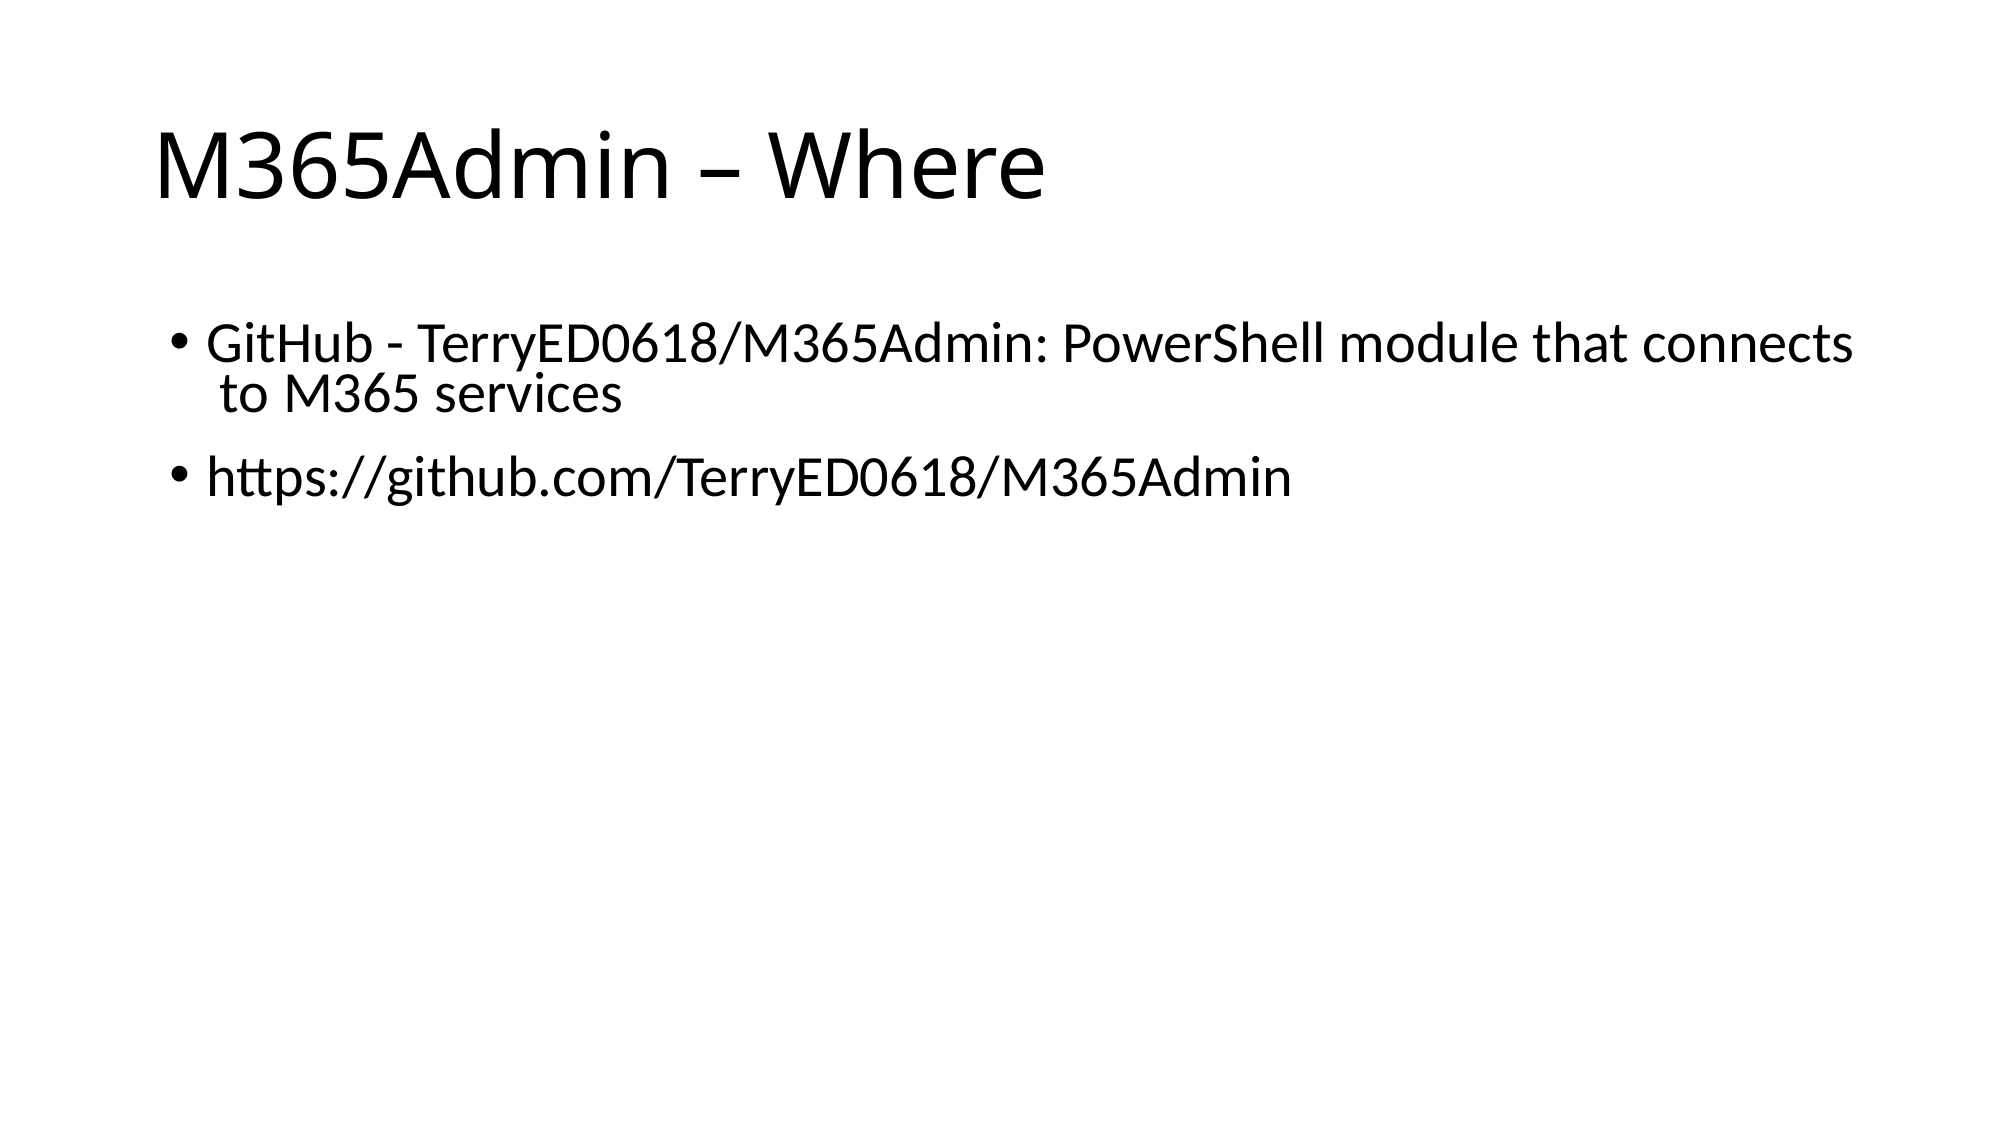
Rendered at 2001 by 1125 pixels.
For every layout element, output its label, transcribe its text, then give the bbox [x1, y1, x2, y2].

title M365Admin – Where [137, 59, 1863, 278]
list GitHub - TerryED0618/M365Admin: PowerShell module that connects to M365 services https://github.com/TerryED0618/M365Admin [154, 304, 1880, 1019]
